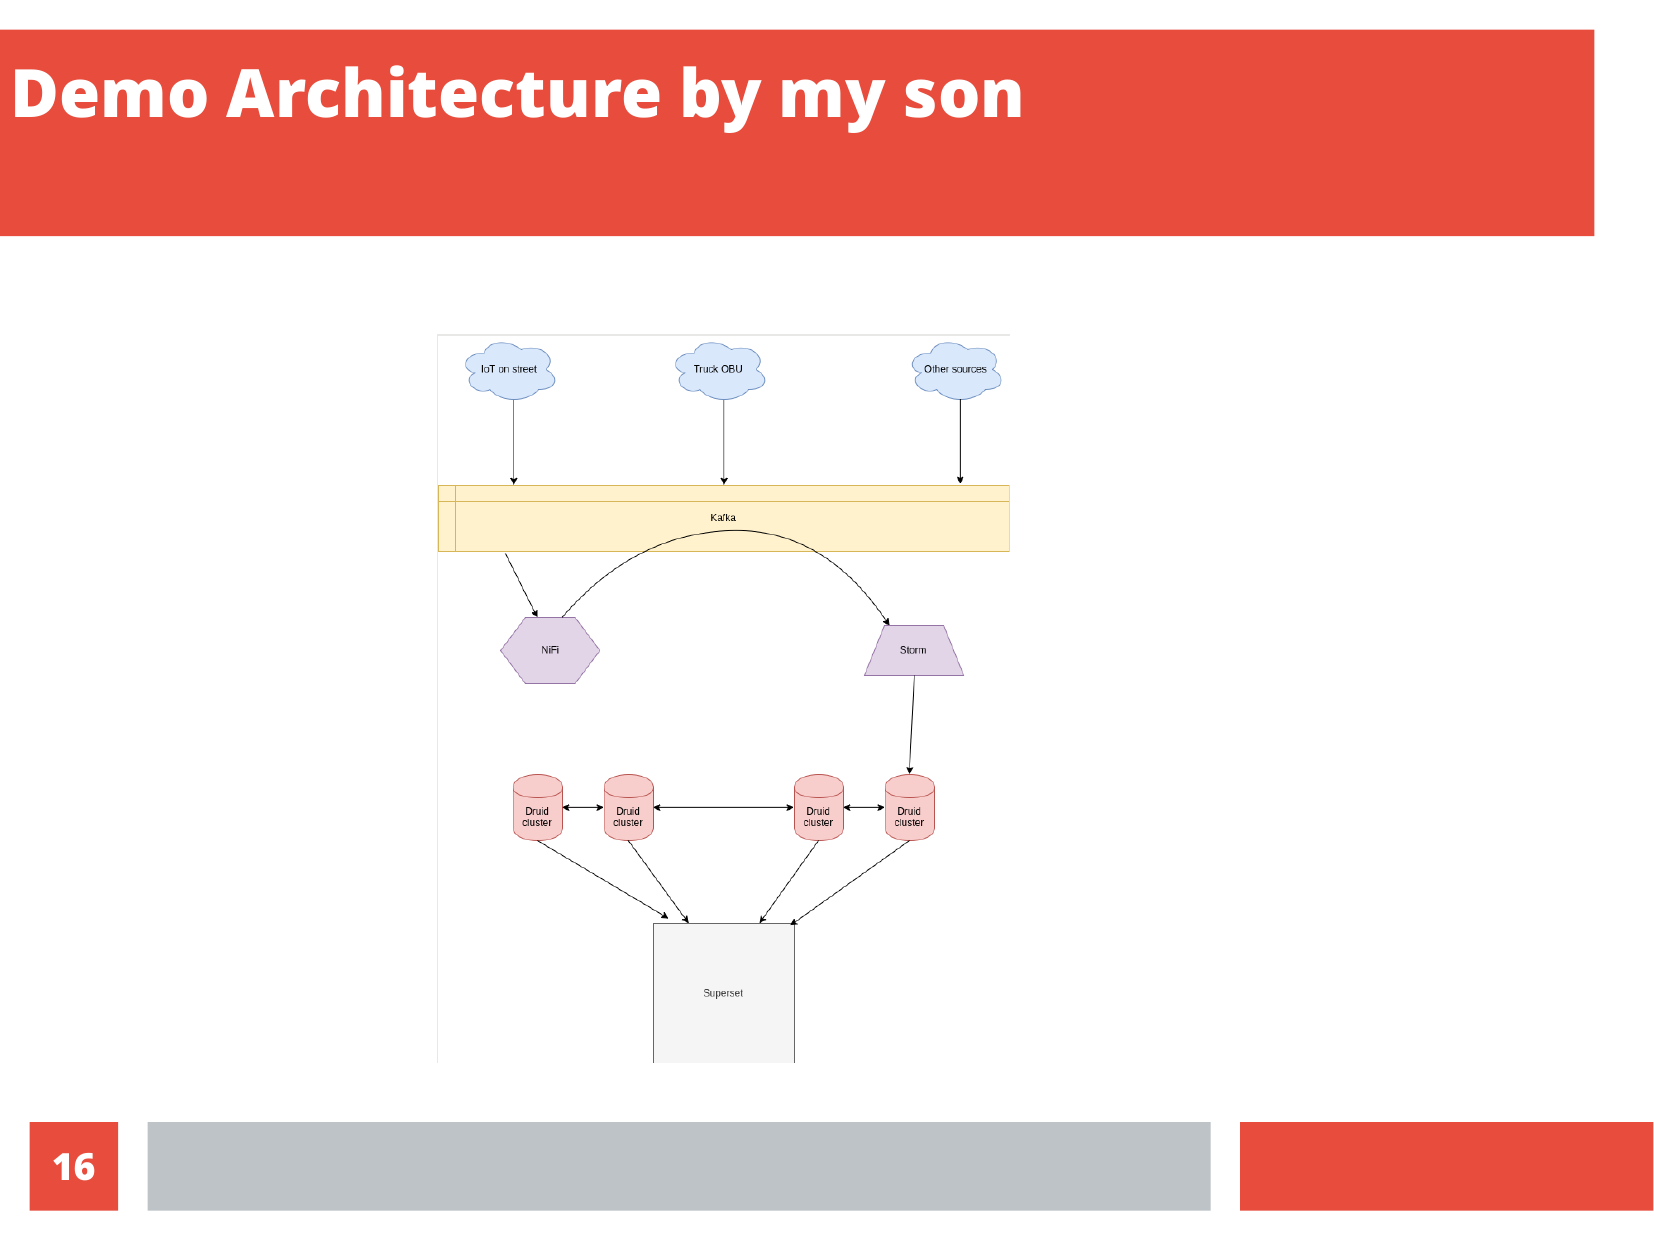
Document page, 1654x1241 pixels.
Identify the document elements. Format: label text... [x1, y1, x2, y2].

title Demo Architecture by my son [10, 46, 1582, 130]
picture [437, 334, 1010, 1063]
